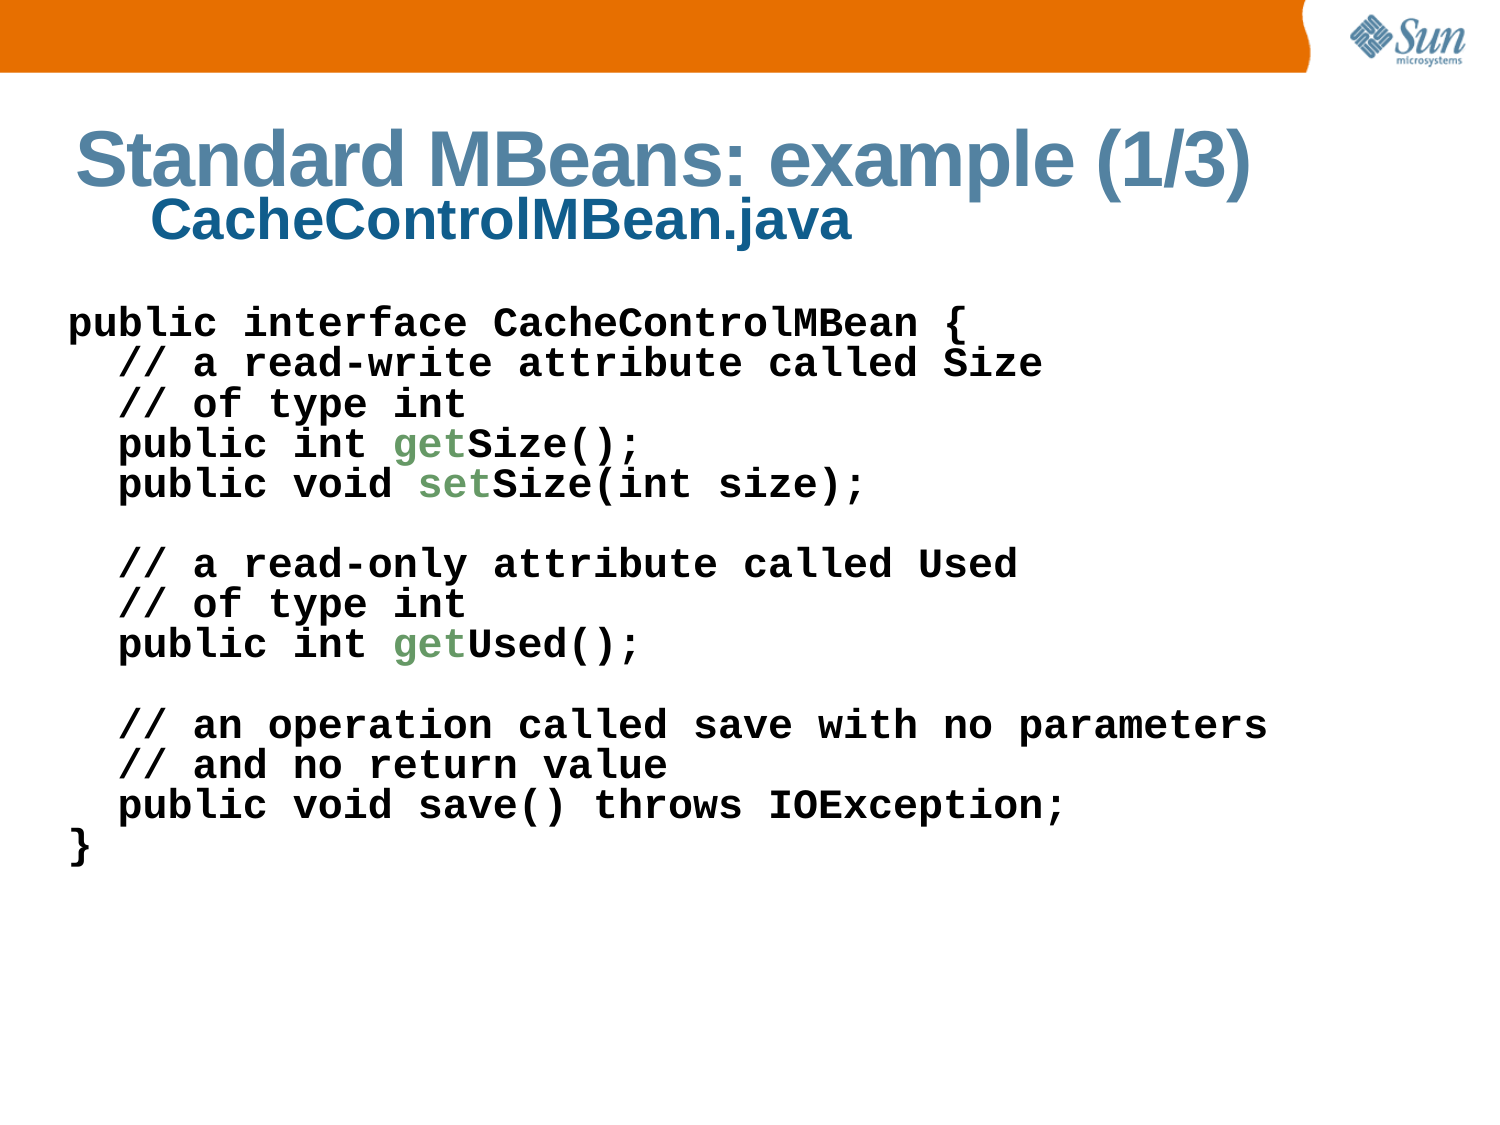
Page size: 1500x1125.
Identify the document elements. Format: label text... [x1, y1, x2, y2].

title Standard MBeans: example (1/3) [75, 122, 1438, 228]
list public interface CacheControlMBean { // a read-write attribute called Size // of type int public int getSize(); public void setSize(int size); // a read-only attribute called Used // of type int public int getUsed(); // an operation called save with no parameters // and no return value public void save() throws IOException; } [64, 257, 1402, 1017]
picture [0, 0, 1500, 75]
text_box CacheControlMBean.java [150, 187, 1426, 277]
